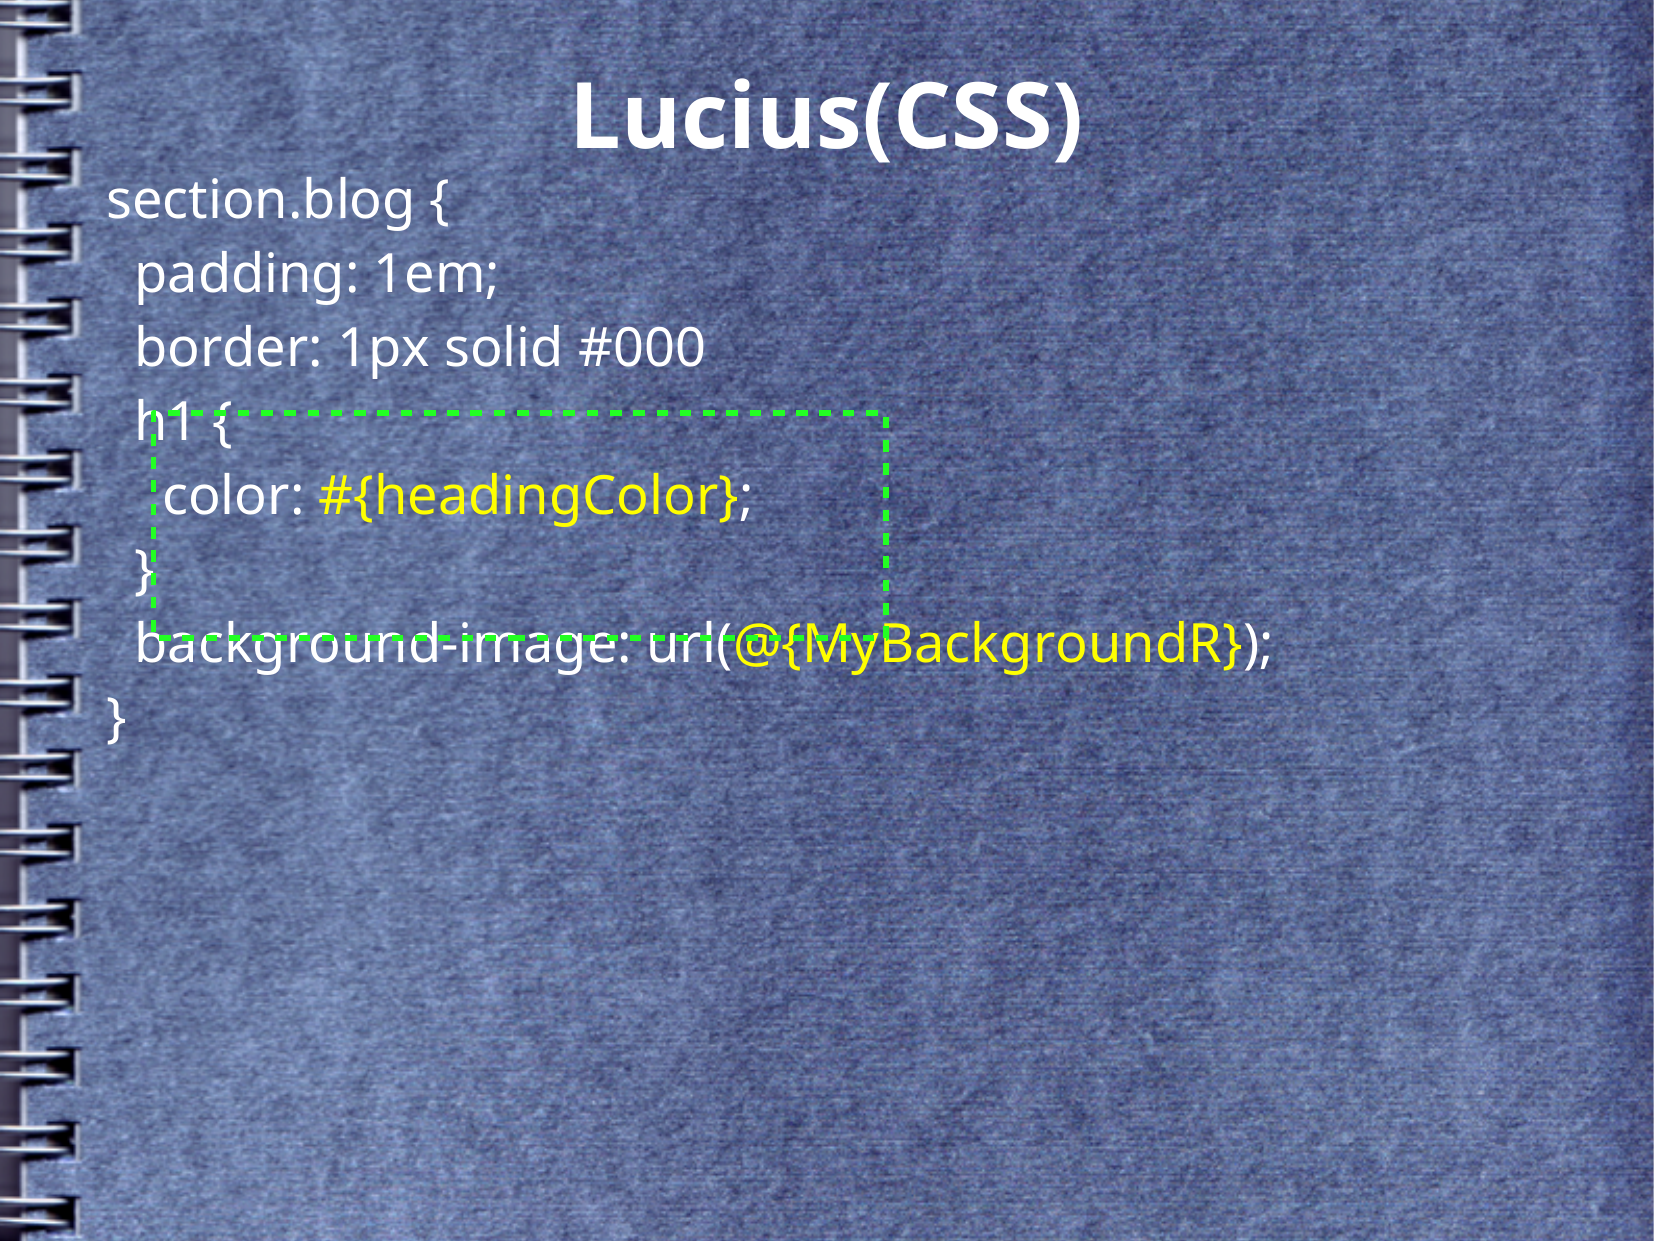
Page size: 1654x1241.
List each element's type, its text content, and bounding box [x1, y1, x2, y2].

text_box [153, 413, 886, 638]
picture [0, 0, 1654, 1241]
title Lucius(CSS) [82, 45, 1571, 160]
list section.blog { padding: 1em; border: 1px solid #000 h1 { color: #{headingColor}; } background-image: url(@{MyBackgroundR}); } [35, 160, 1654, 1235]
